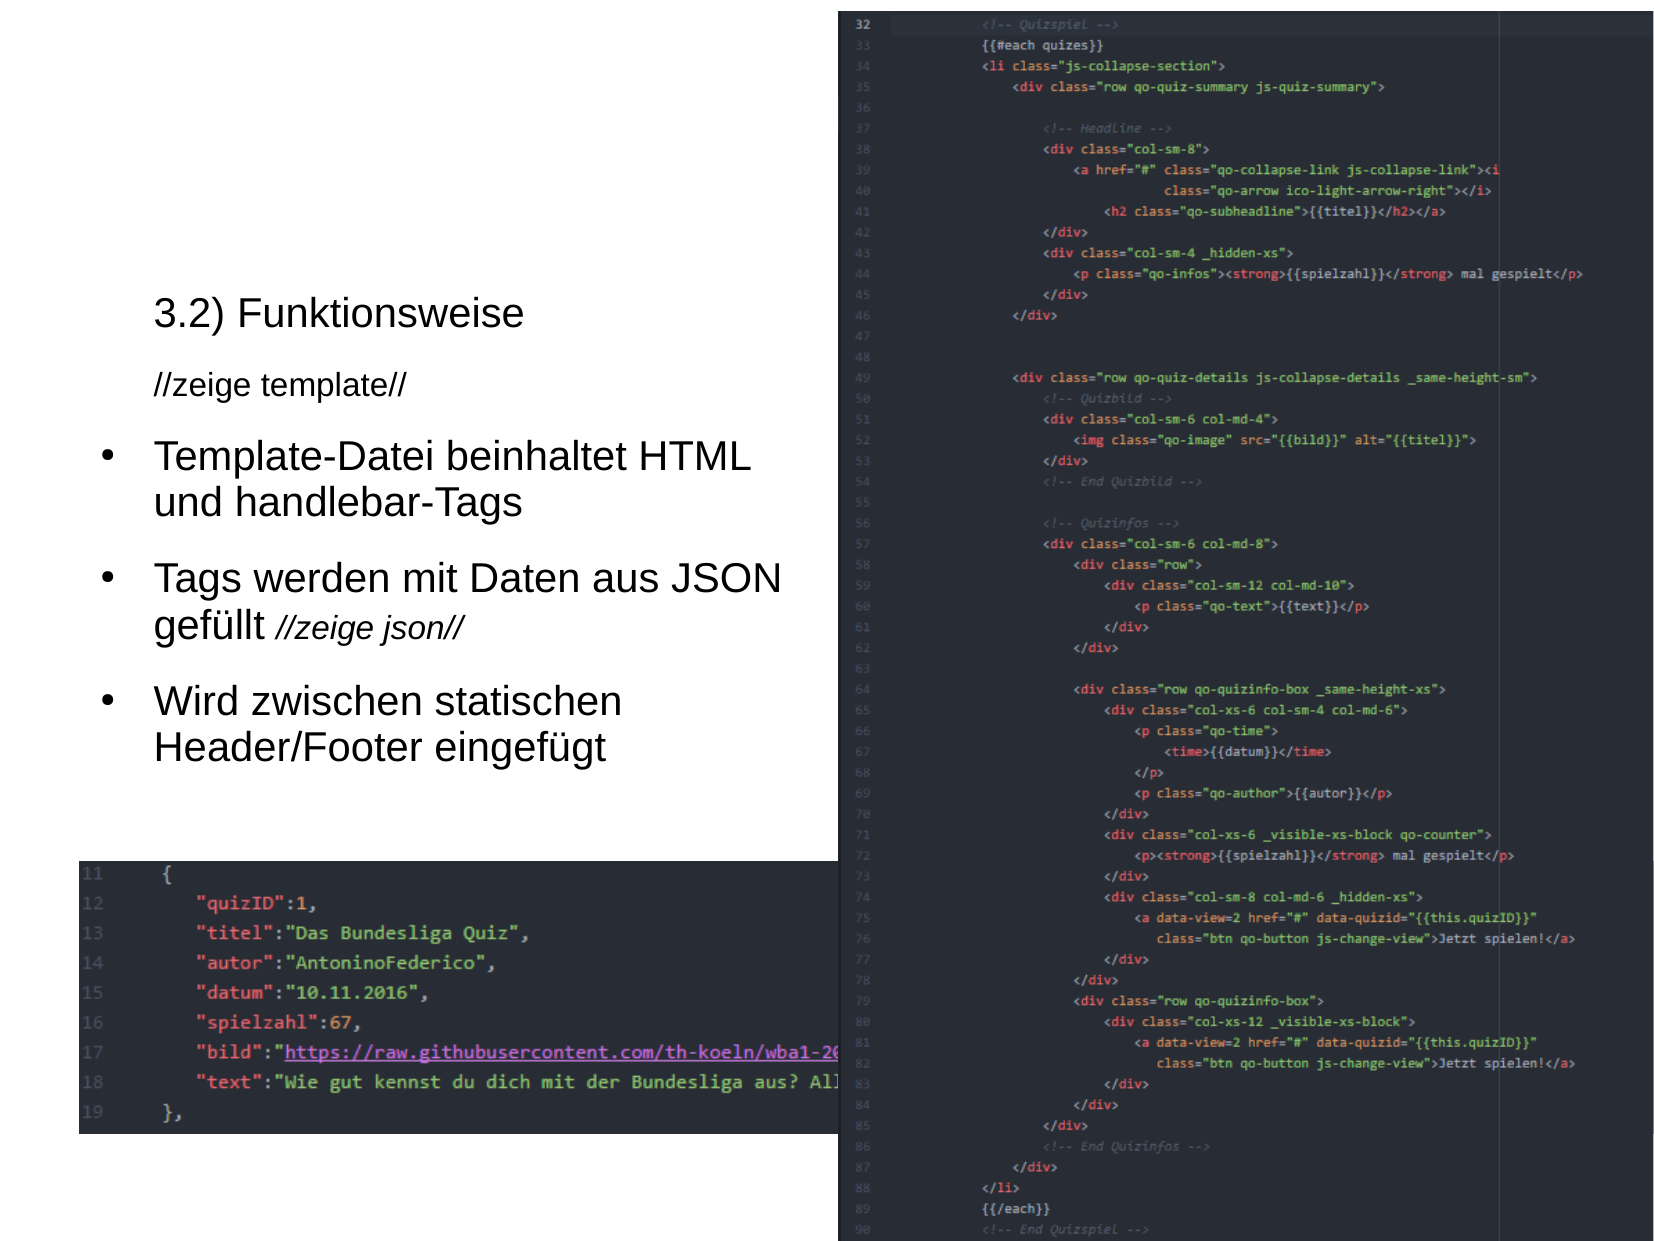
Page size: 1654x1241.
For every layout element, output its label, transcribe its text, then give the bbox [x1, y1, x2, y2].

list 3.2) Funktionsweise //zeige template// Template-Datei beinhaltet HTML und handlebar-Tags Tags werden mit Daten aus JSON gefüllt //zeige json// Wird zwischen statischen Header/Footer eingefügt [82, 290, 804, 861]
picture [79, 11, 1654, 1241]
